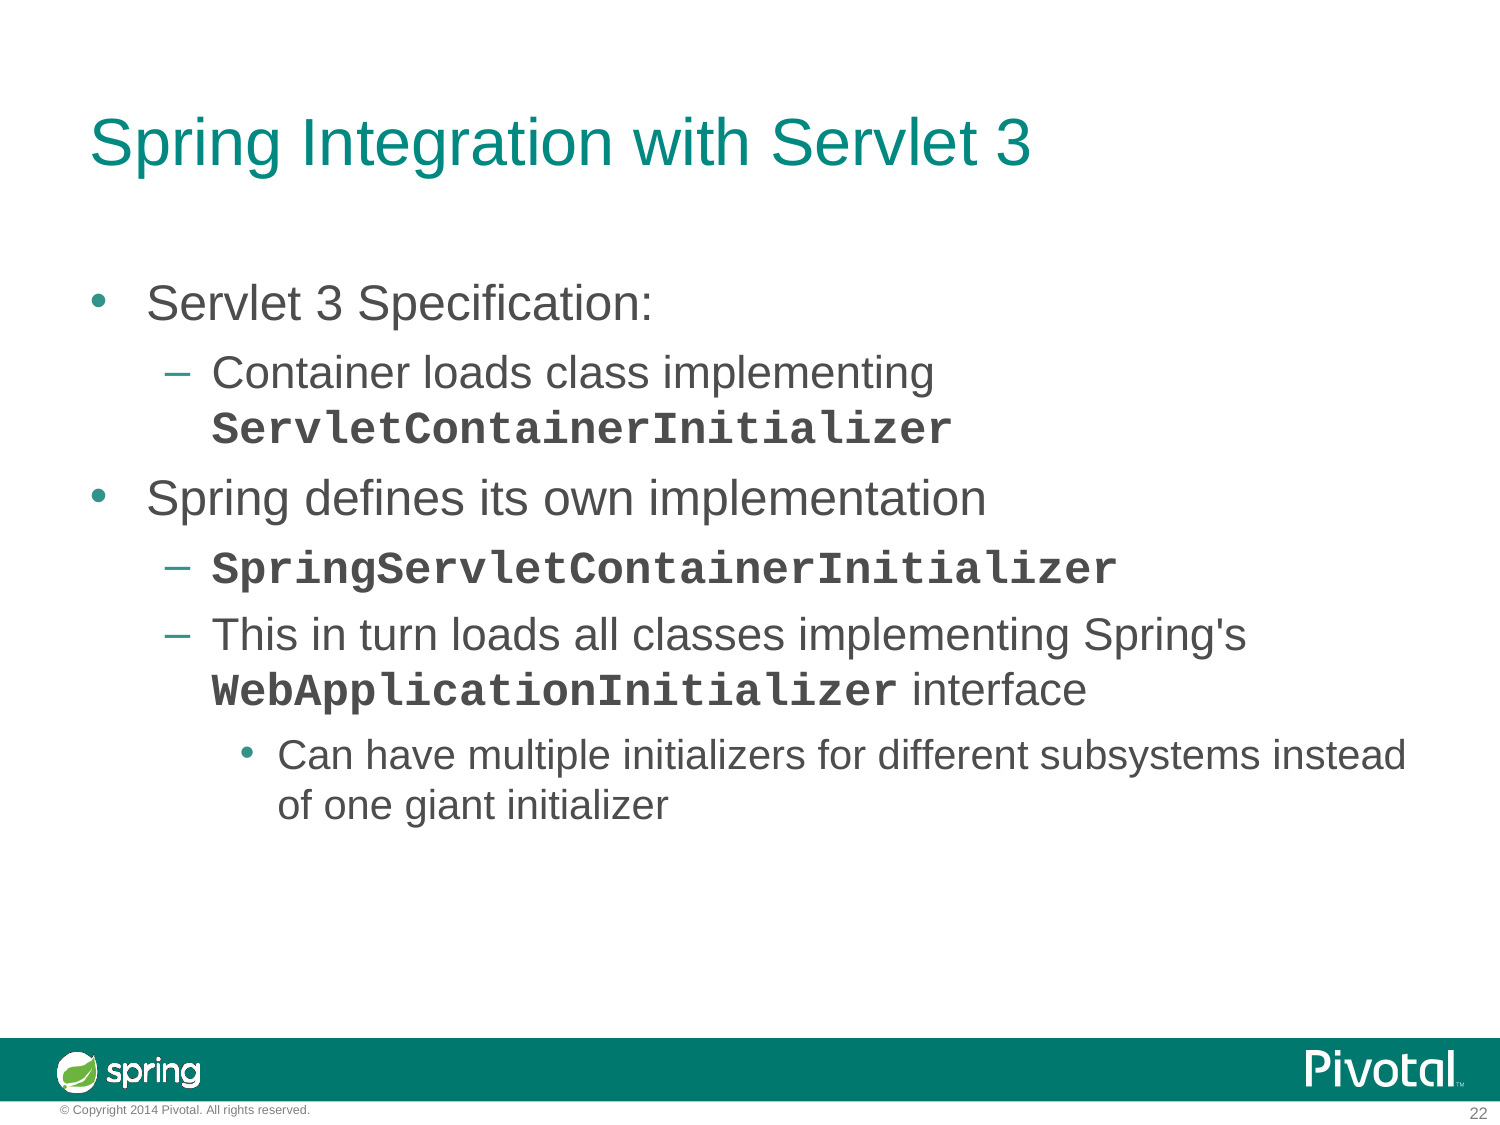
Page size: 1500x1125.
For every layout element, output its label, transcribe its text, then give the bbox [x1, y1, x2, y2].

title Spring Integration with Servlet 3 [75, 45, 1426, 233]
picture [1306, 1050, 1464, 1087]
picture [32, 1041, 210, 1103]
list Servlet 3 Specification: Container loads class implementing ServletContainerInitializer Spring defines its own implementation SpringServletContainerInitializer This in turn loads all classes implementing Spring's WebApplicationInitializer interface Can have multiple initializers for different subsystems instead of one giant initializer [75, 262, 1426, 836]
